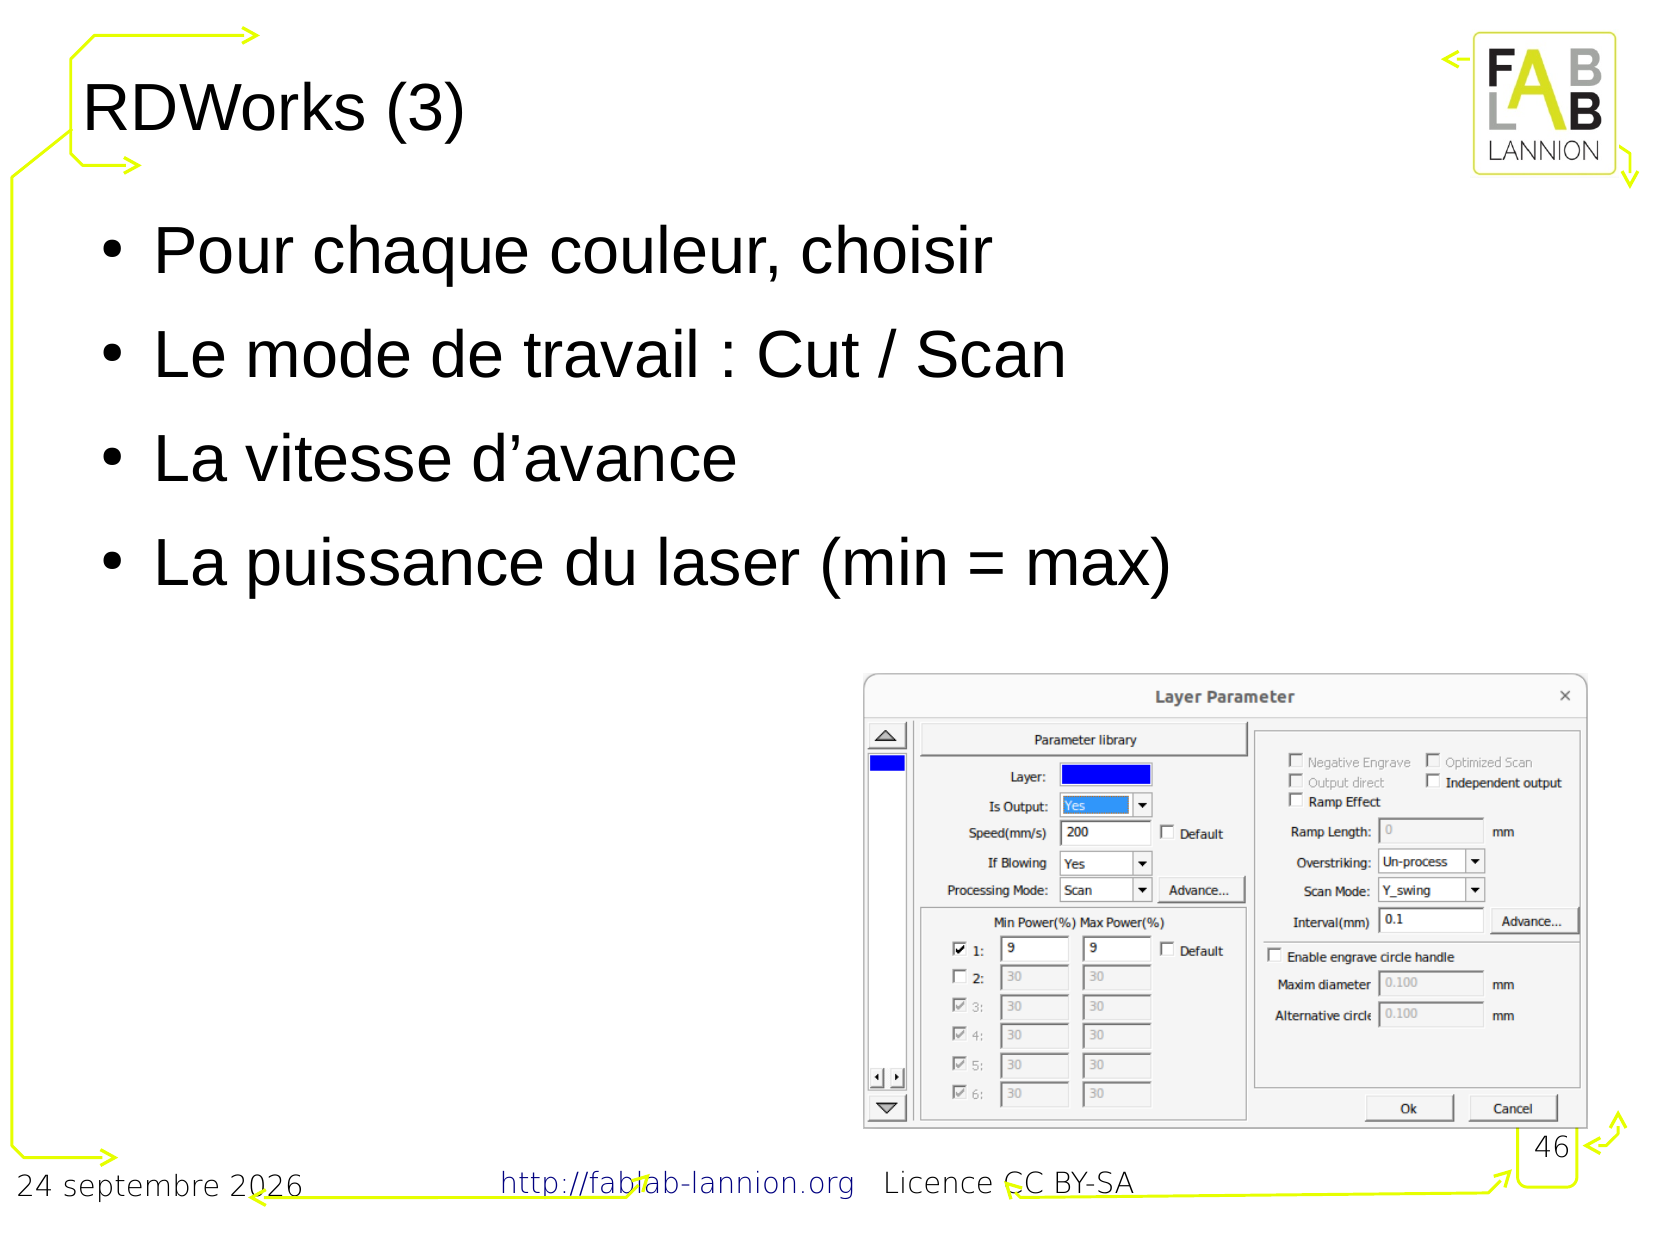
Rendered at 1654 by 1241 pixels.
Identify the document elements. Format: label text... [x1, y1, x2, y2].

picture [863, 673, 1588, 1129]
picture [1470, 29, 1619, 178]
list Pour chaque couleur, choisir Le mode de travail : Cut / Scan La vitesse d’avance La puissance du laser (min = max) [82, 212, 1571, 932]
title RDWorks (3) [82, 49, 1441, 166]
